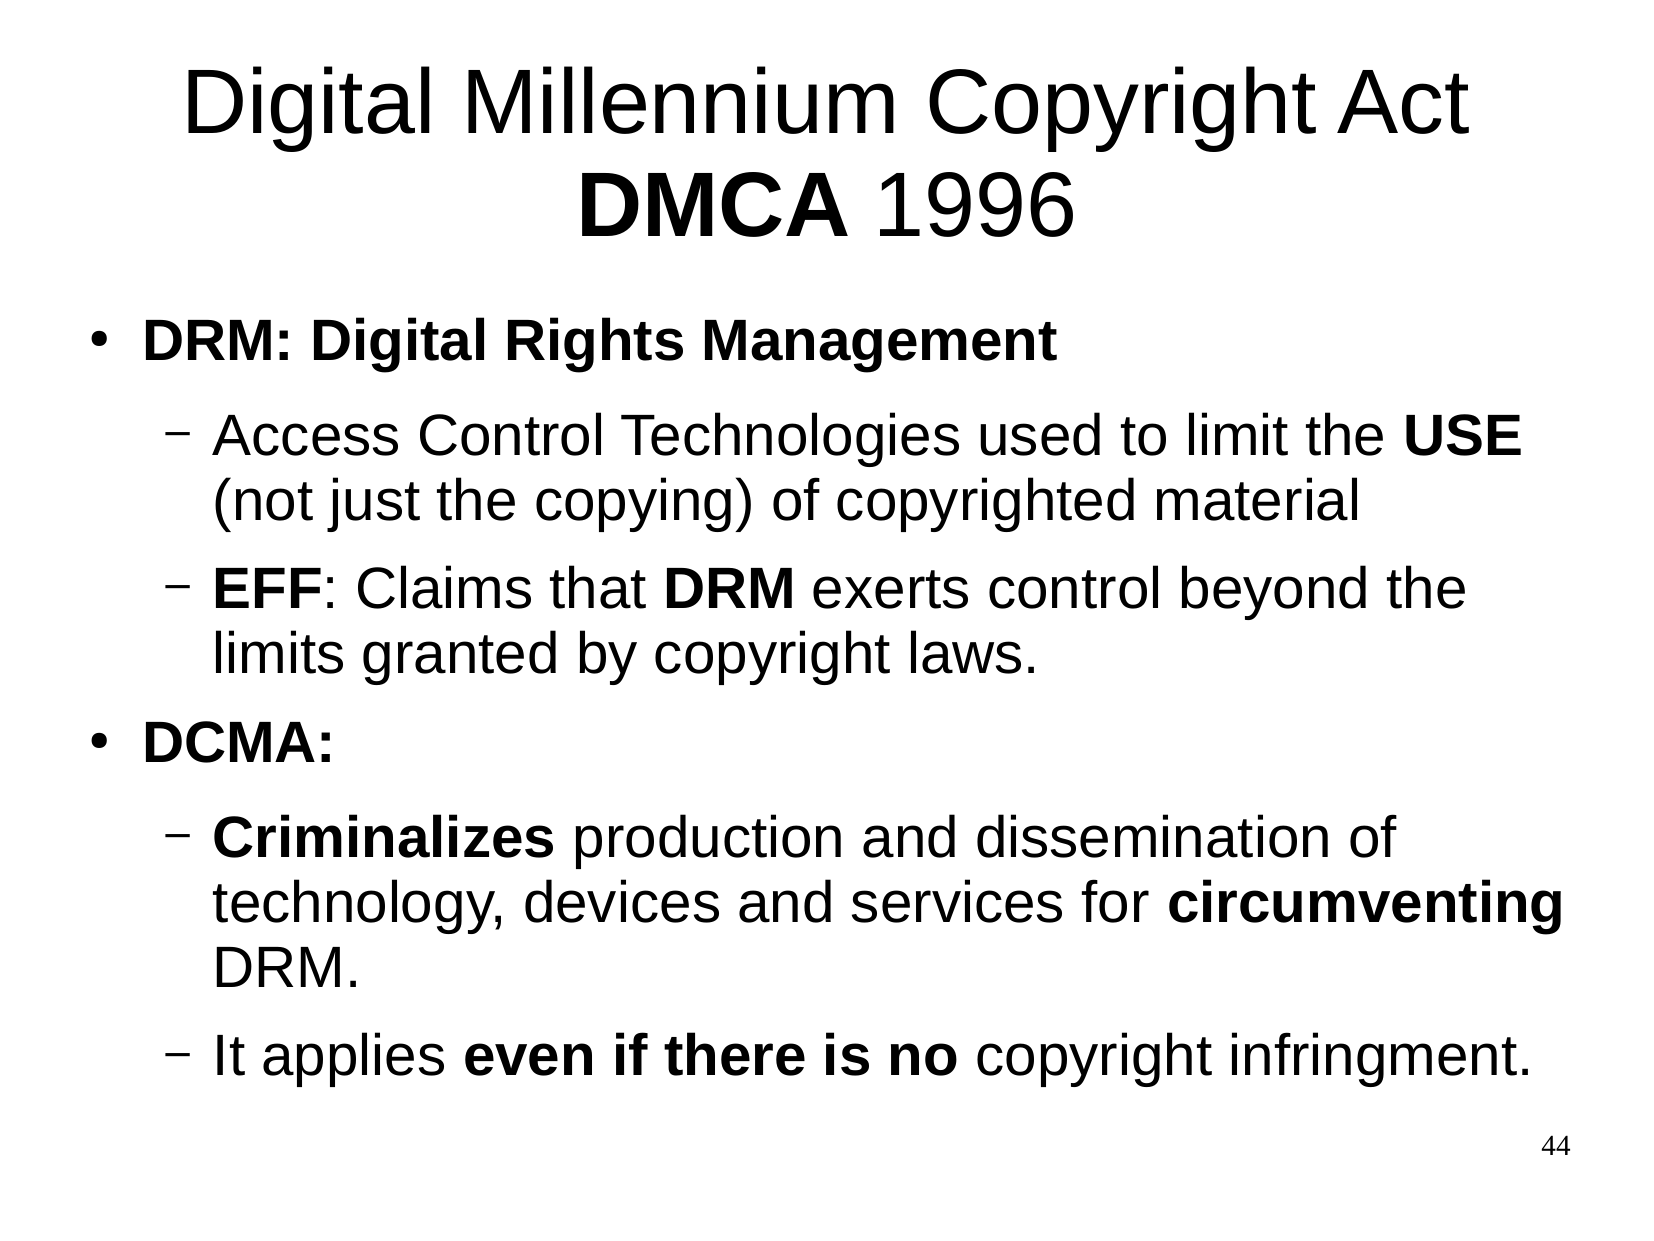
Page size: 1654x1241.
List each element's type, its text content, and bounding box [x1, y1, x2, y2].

list DRM: Digital Rights Management Access Control Technologies used to limit the USE (not just the copying) of copyrighted material EFF: Claims that DRM exerts control beyond the limits granted by copyright laws. DCMA: Criminalizes production and dissemination of technology, devices and services for circumventing DRM. It applies even if there is no copyright infringment. [71, 307, 1572, 1096]
title Digital Millennium Copyright Act DMCA 1996 [82, 49, 1571, 257]
